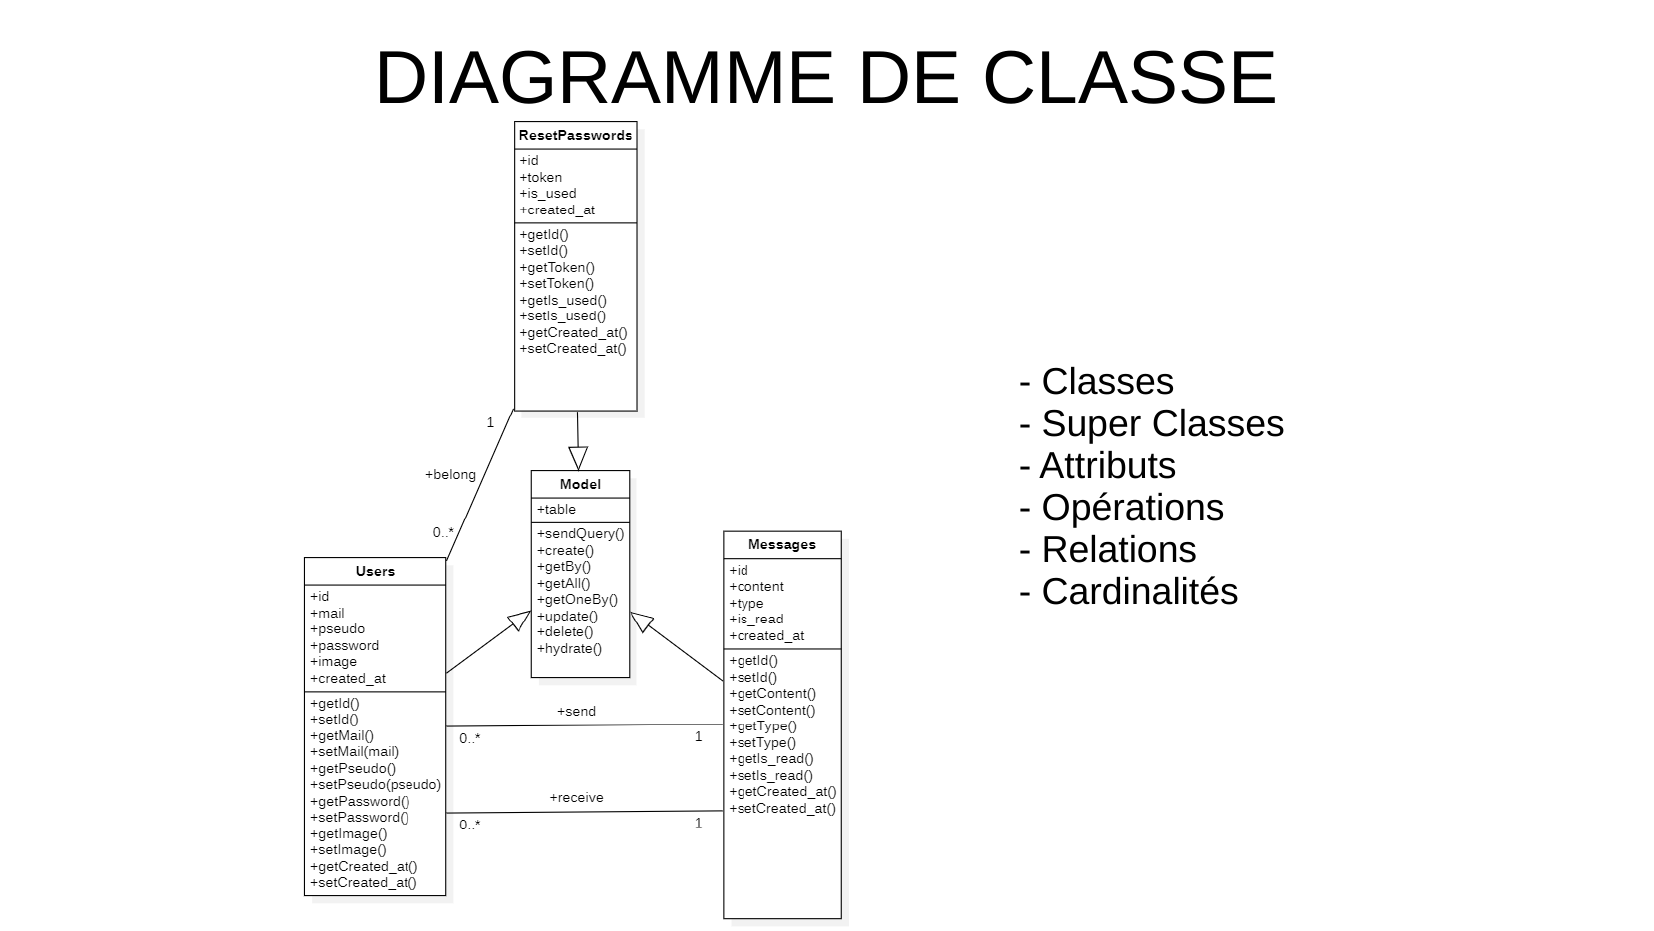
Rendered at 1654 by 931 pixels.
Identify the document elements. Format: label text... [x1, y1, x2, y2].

picture [295, 107, 856, 931]
text_box - Classes - Super Classes - Attributs - Opérations - Relations - Cardinalités [1003, 353, 1654, 663]
title DIAGRAMME DE CLASSE [82, 0, 1571, 156]
